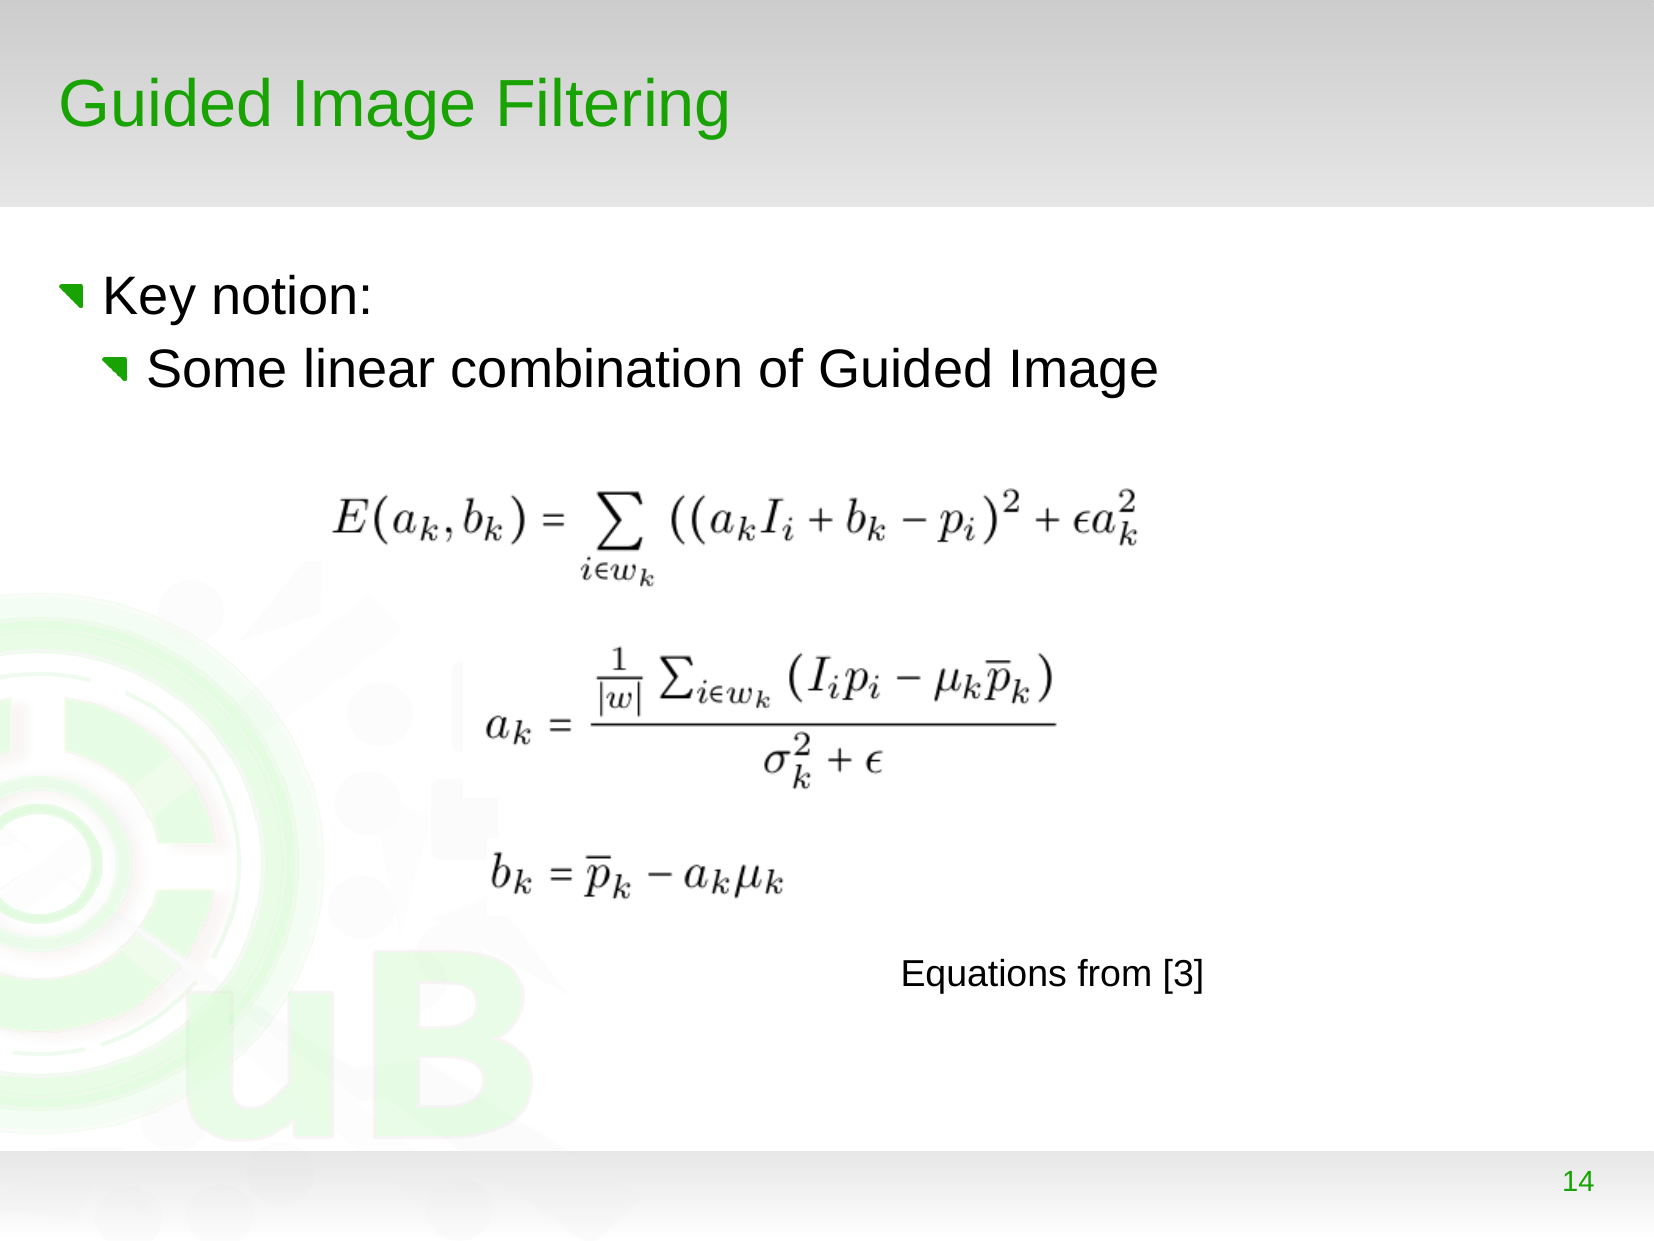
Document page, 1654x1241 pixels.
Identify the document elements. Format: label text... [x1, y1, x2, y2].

picture [331, 487, 1152, 591]
picture [487, 838, 798, 916]
text_box Equations from [3] [885, 944, 1220, 1002]
picture [463, 637, 1063, 798]
list Key notion: Some linear combination of Guided Image [59, 265, 1595, 986]
title Guided Image Filtering [59, 29, 1595, 178]
